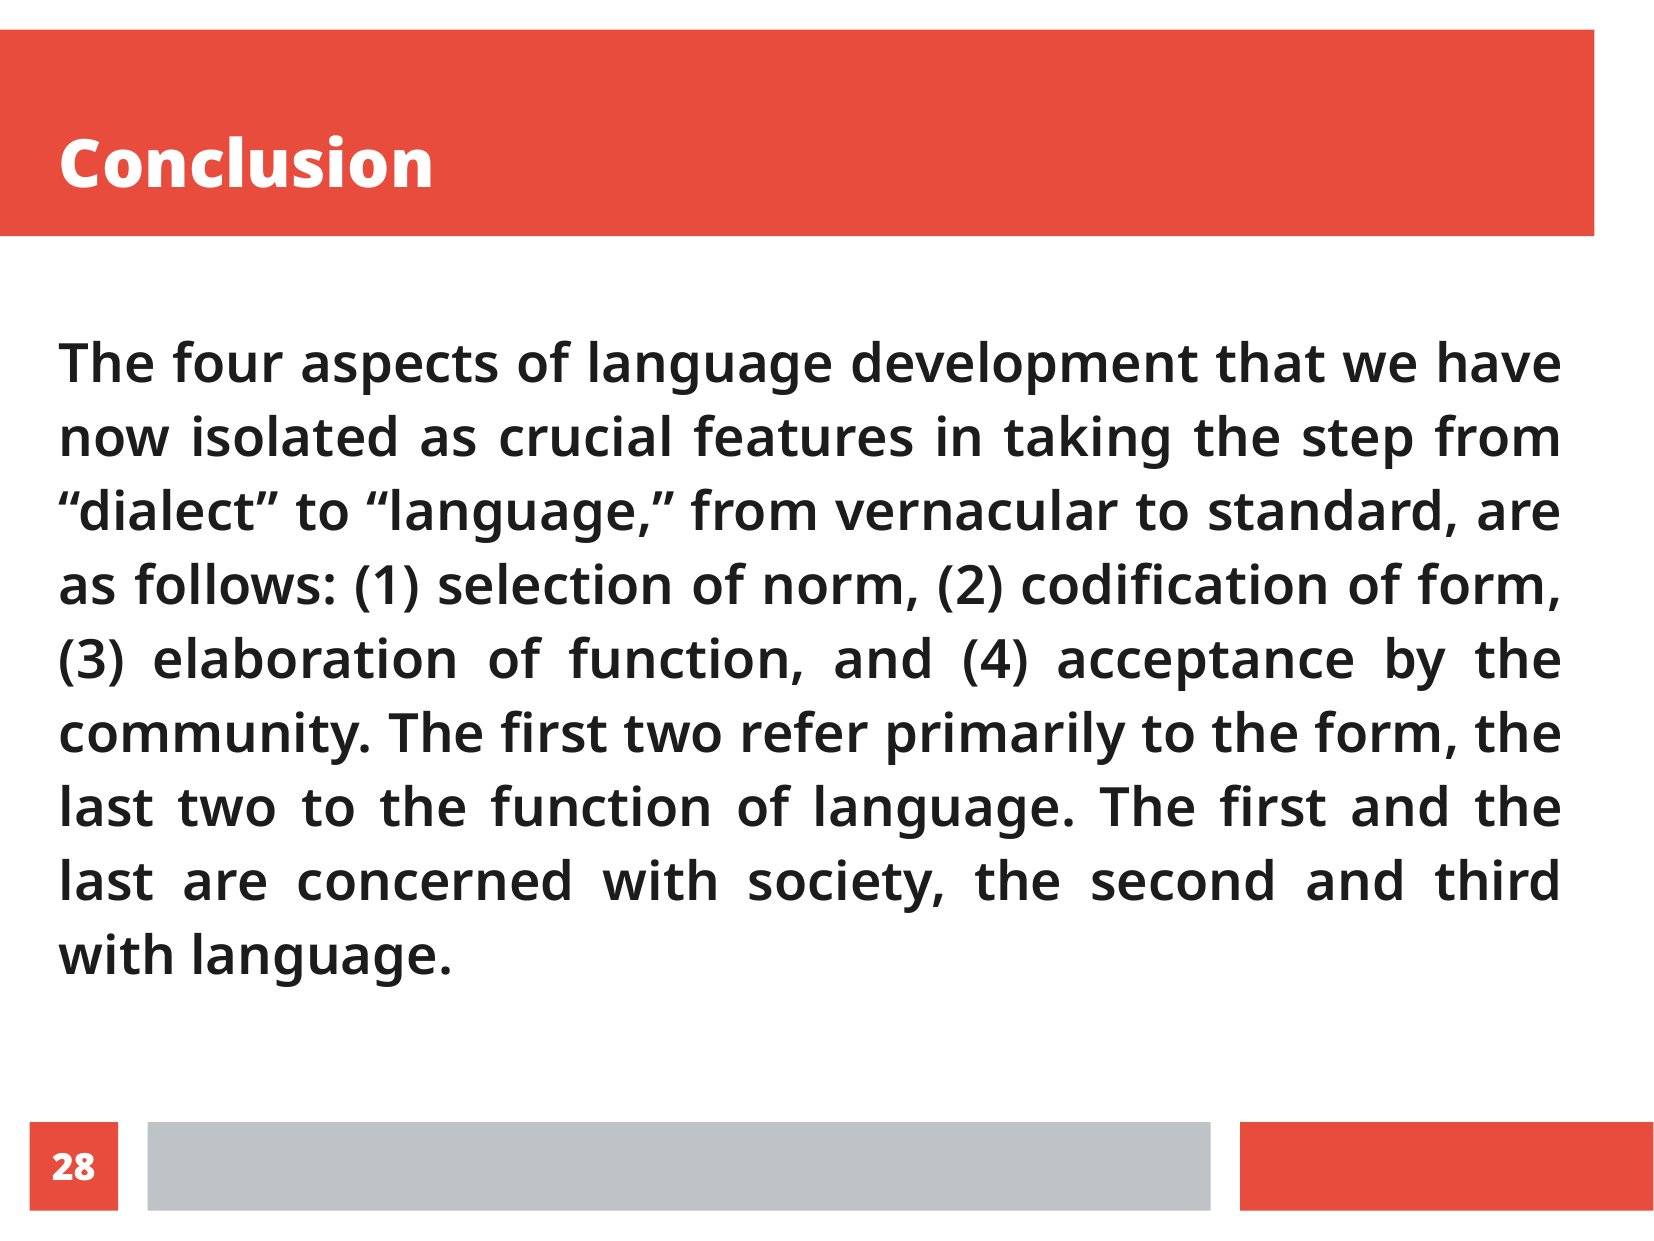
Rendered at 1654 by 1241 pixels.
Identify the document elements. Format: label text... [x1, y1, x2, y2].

title Conclusion [59, 59, 1595, 207]
list The four aspects of language development that we have now isolated as crucial features in taking the step from “dialect” to “language,” from vernacular to standard, are as follows: (1) selection of norm, (2) codification of form, (3) elaboration of function, and (4) acceptance by the community. The first two refer primarily to the form, the last two to the function of language. The first and the last are concerned with society, the second and third with language. [59, 324, 1565, 1093]
